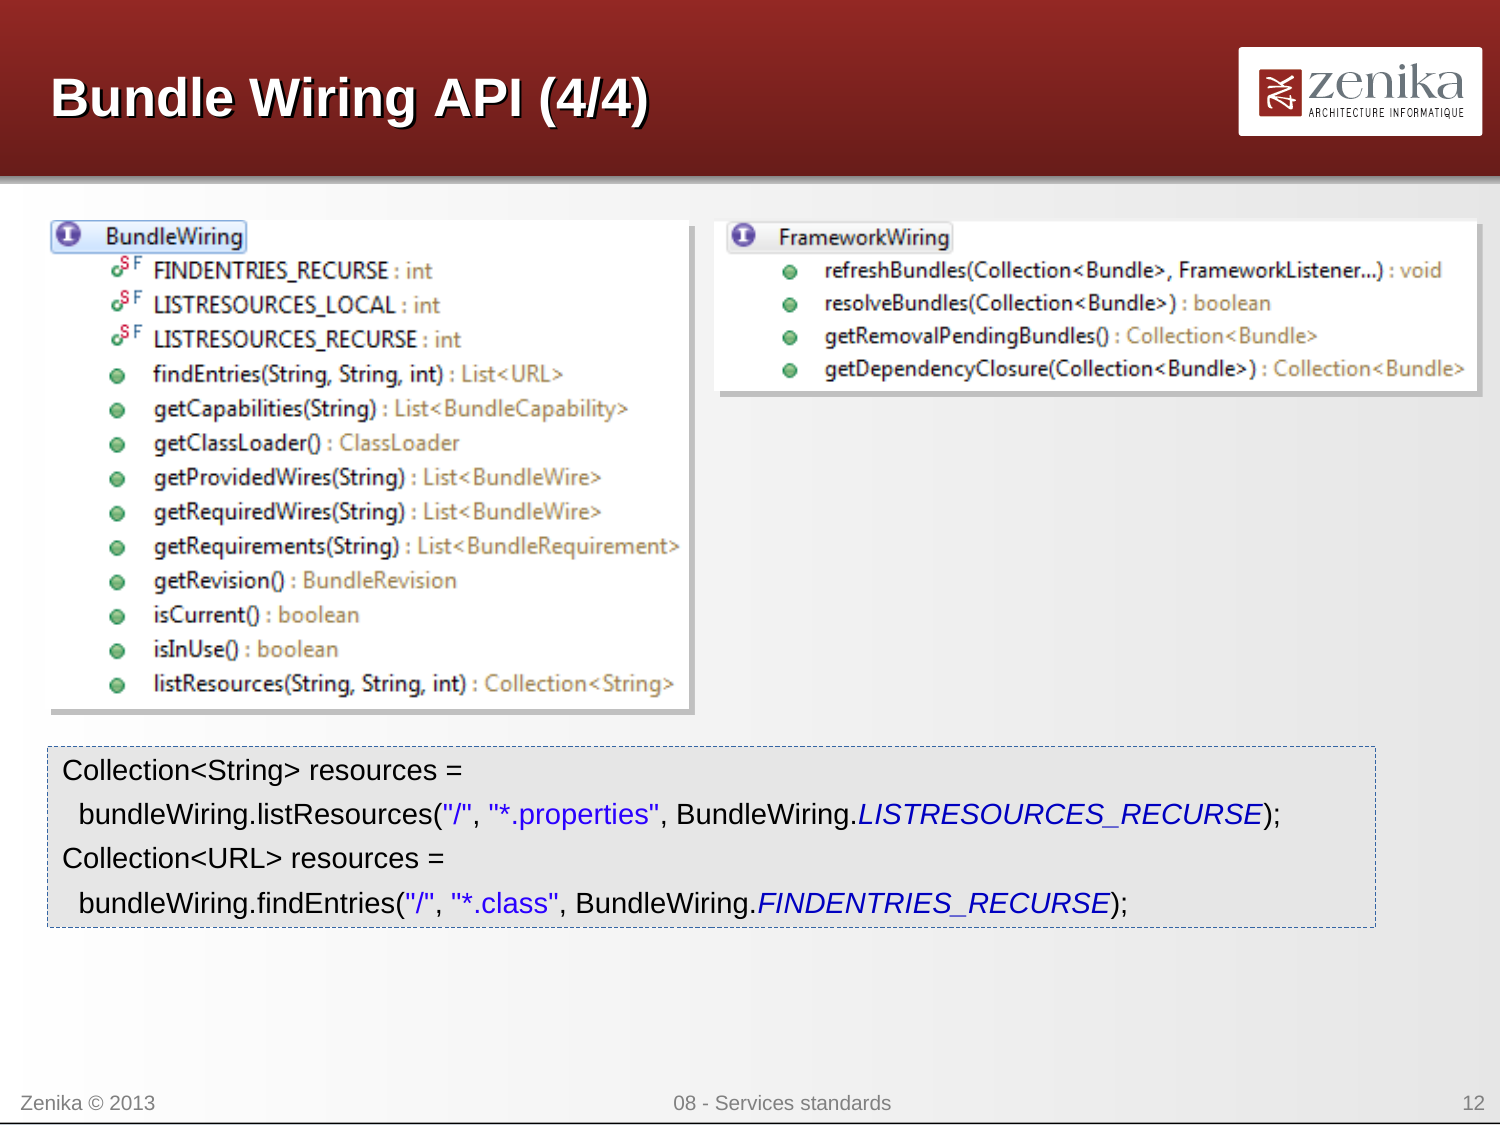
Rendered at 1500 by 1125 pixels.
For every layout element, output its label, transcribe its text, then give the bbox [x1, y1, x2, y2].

list Collection<String> resources = bundleWiring.listResources("/", "*.properties", BundleWiring.LISTRESOURCES_RECURSE); Collection<URL> resources = bundleWiring.findEntries("/", "*.class", BundleWiring.FINDENTRIES_RECURSE); [47, 746, 1376, 928]
picture [714, 218, 1477, 391]
picture [45, 220, 689, 709]
picture [1257, 58, 1464, 125]
title Bundle Wiring API (4/4) [50, 15, 1206, 180]
